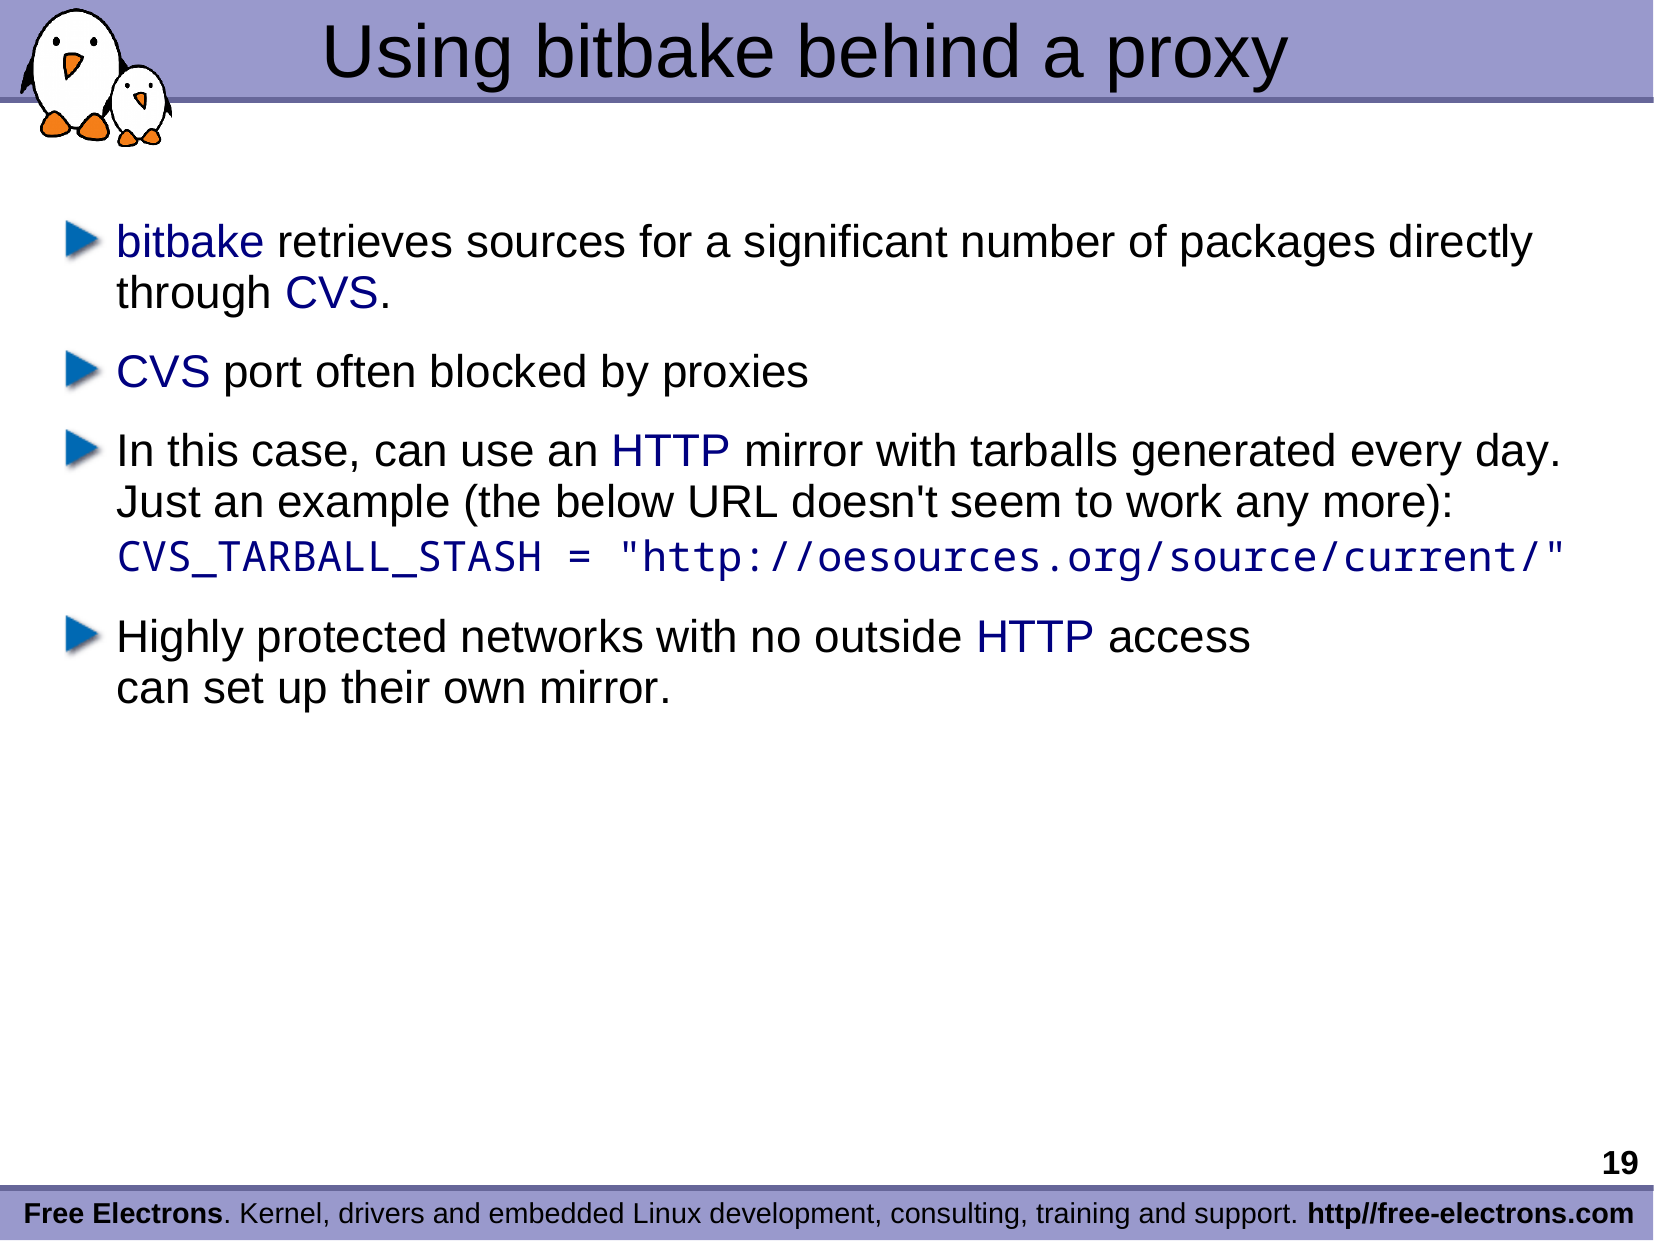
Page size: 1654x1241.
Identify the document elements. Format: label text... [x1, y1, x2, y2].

title Using bitbake behind a proxy [60, 0, 1551, 104]
list bitbake retrieves sources for a significant number of packages directly through CVS. CVS port often blocked by proxies In this case, can use an HTTP mirror with tarballs generated every day. Just an example (the below URL doesn't seem to work any more): CVS_TARBALL_STASH = "http://oesources.org/source/current/" Highly protected networks with no outside HTTP access can set up their own mirror. [46, 216, 1600, 1066]
picture [20, 8, 172, 147]
